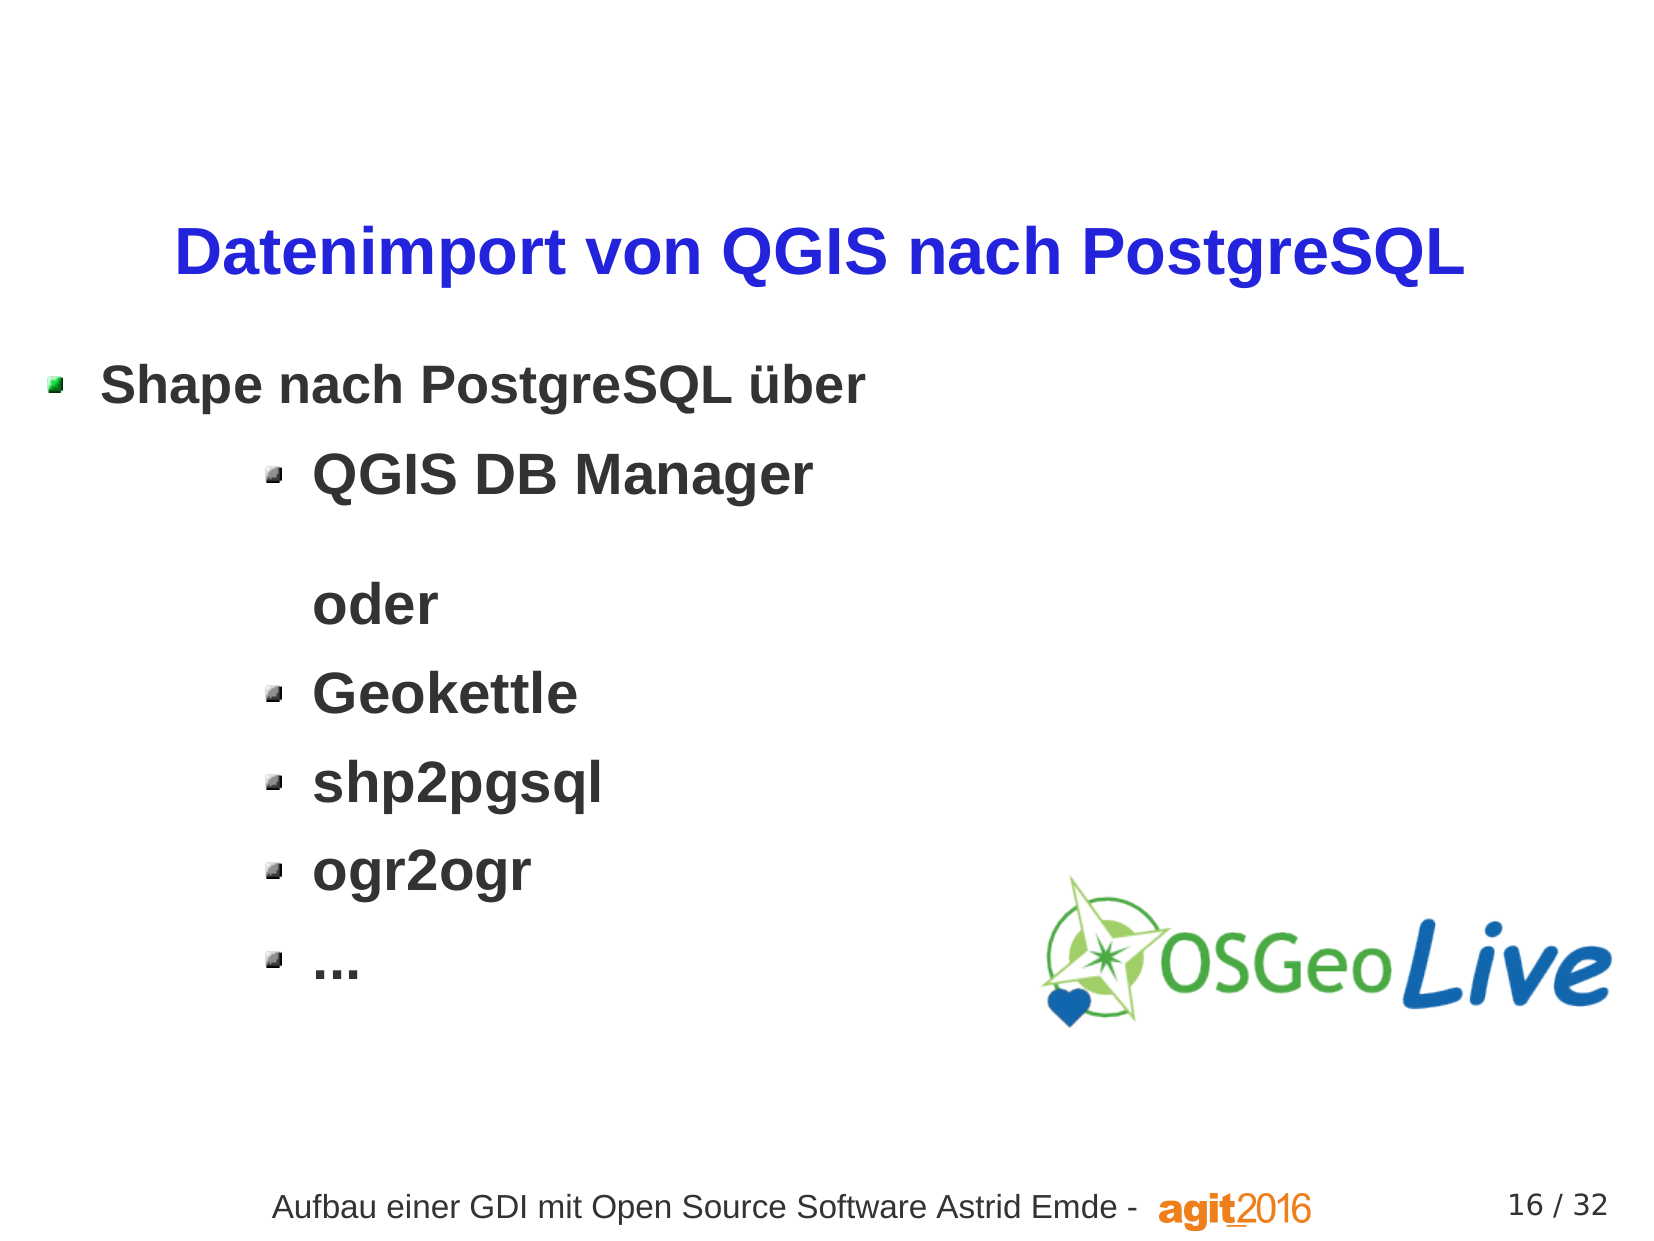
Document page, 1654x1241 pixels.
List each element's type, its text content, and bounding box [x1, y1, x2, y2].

title Datenimport von QGIS nach PostgreSQL [76, 177, 1565, 325]
picture [833, 873, 1654, 1030]
picture [1158, 1192, 1312, 1232]
list Shape nach PostgreSQL über QGIS DB Manager oder Geokettle shp2pgsql ogr2ogr ... [29, 354, 1654, 1173]
